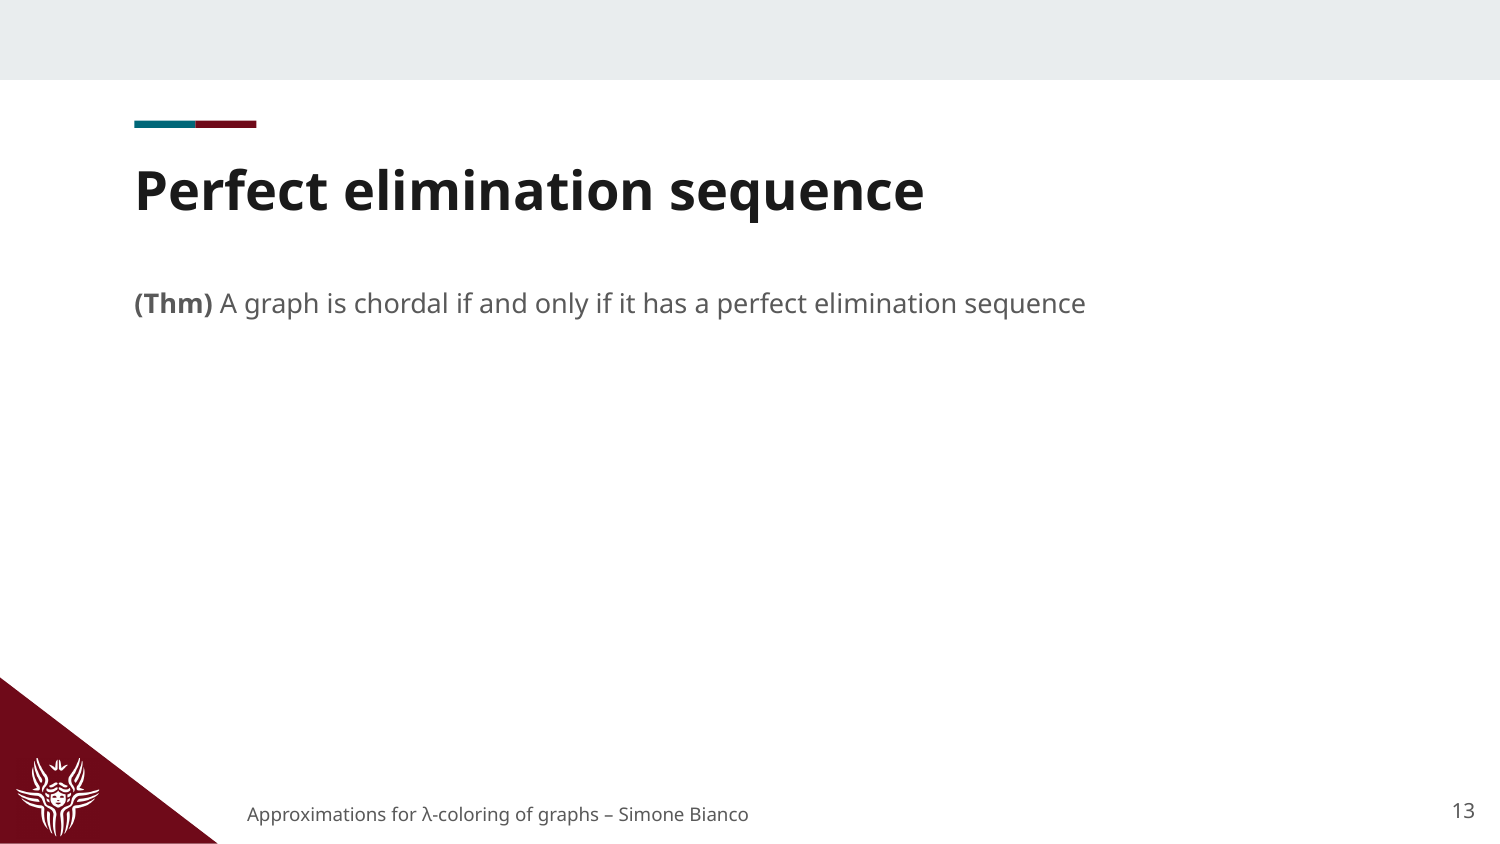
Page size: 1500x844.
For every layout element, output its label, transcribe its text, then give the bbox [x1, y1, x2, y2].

list (Thm) A graph is chordal if and only if it has a perfect elimination sequence [119, 266, 1418, 637]
text_box Approximations for λ-coloring of graphs – Simone Bianco [232, 783, 1193, 839]
slide_number <number> [1400, 779, 1491, 844]
title Perfect elimination sequence [119, 141, 1381, 230]
picture [16, 758, 100, 839]
